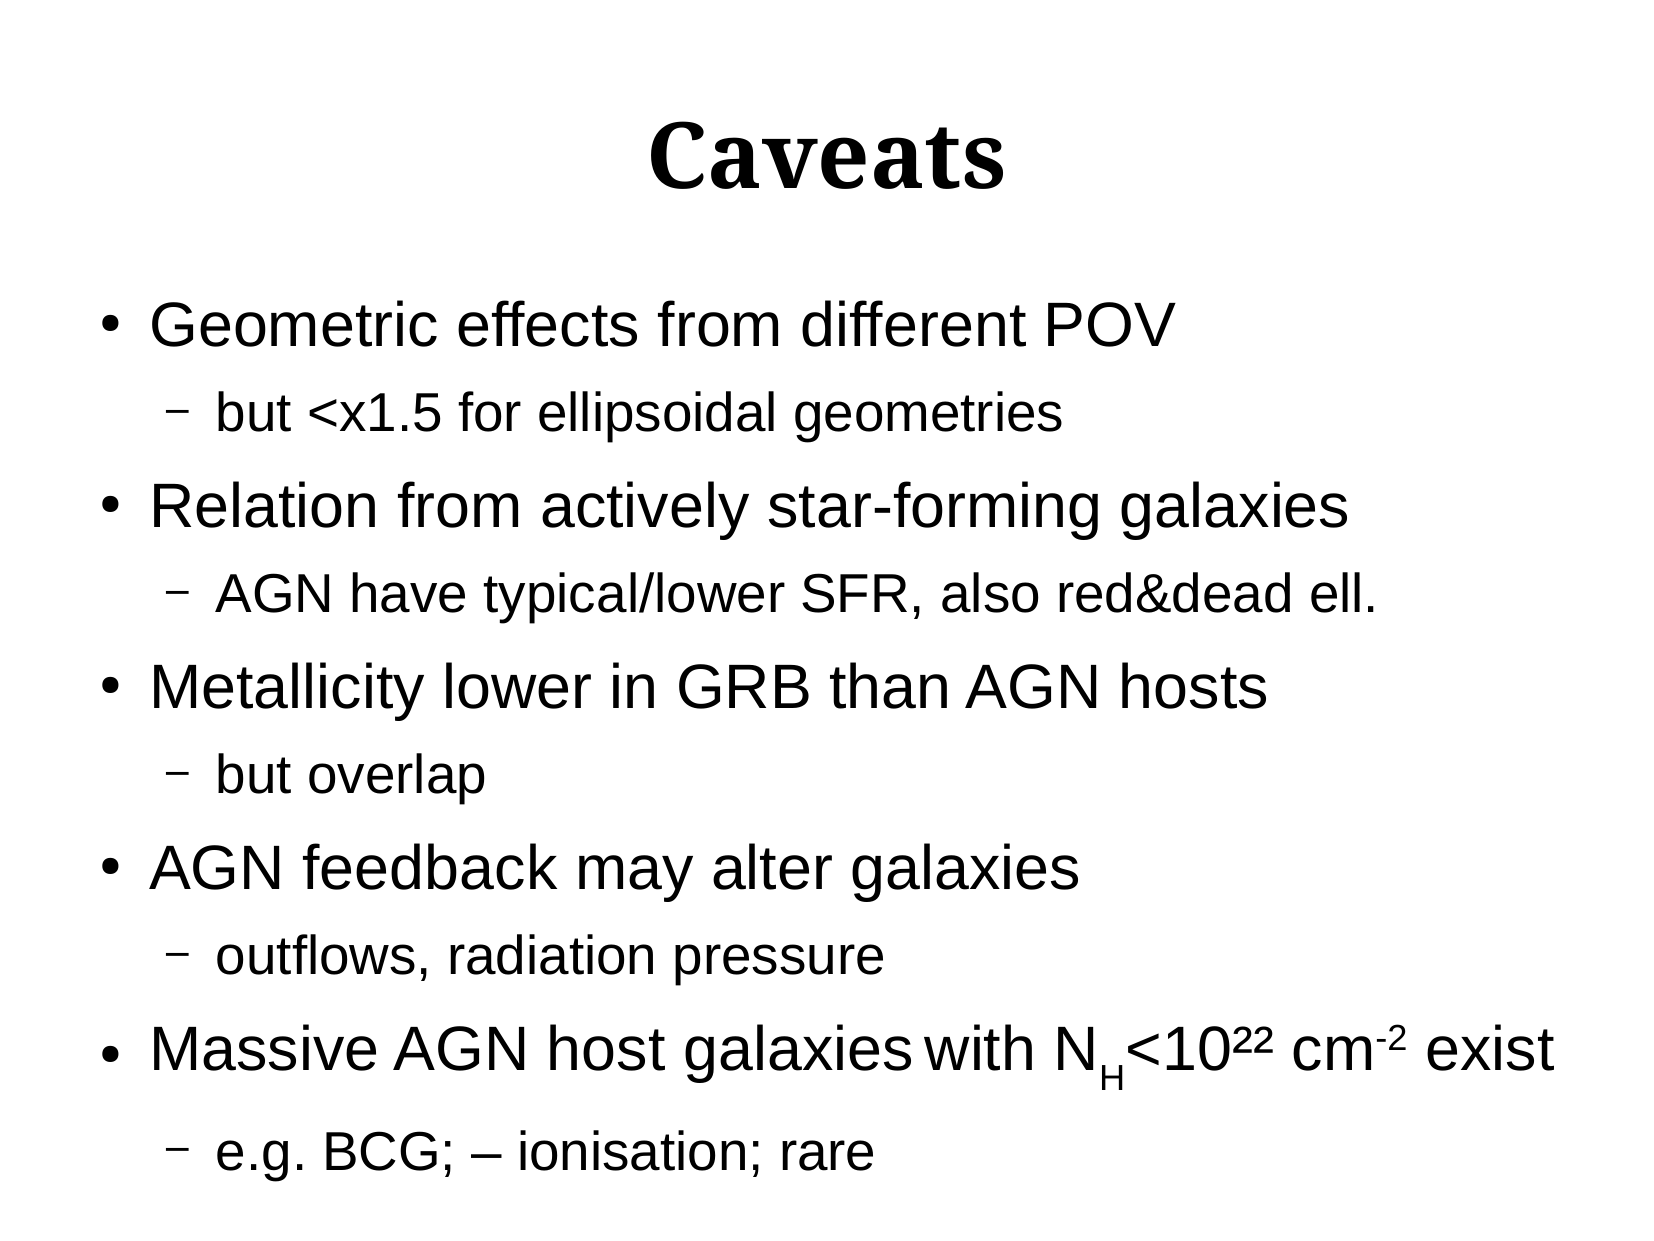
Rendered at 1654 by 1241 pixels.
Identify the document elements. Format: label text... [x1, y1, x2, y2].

title Caveats [82, 49, 1571, 257]
list Geometric effects from different POV but <x1.5 for ellipsoidal geometries Relation from actively star-forming galaxies AGN have typical/lower SFR, also red&dead ell. Metallicity lower in GRB than AGN hosts but overlap AGN feedback may alter galaxies outflows, radiation pressure Massive AGN host galaxies with NH<10²² cm-2 exist e.g. BCG; – ionisation; rare [82, 290, 1571, 1201]
